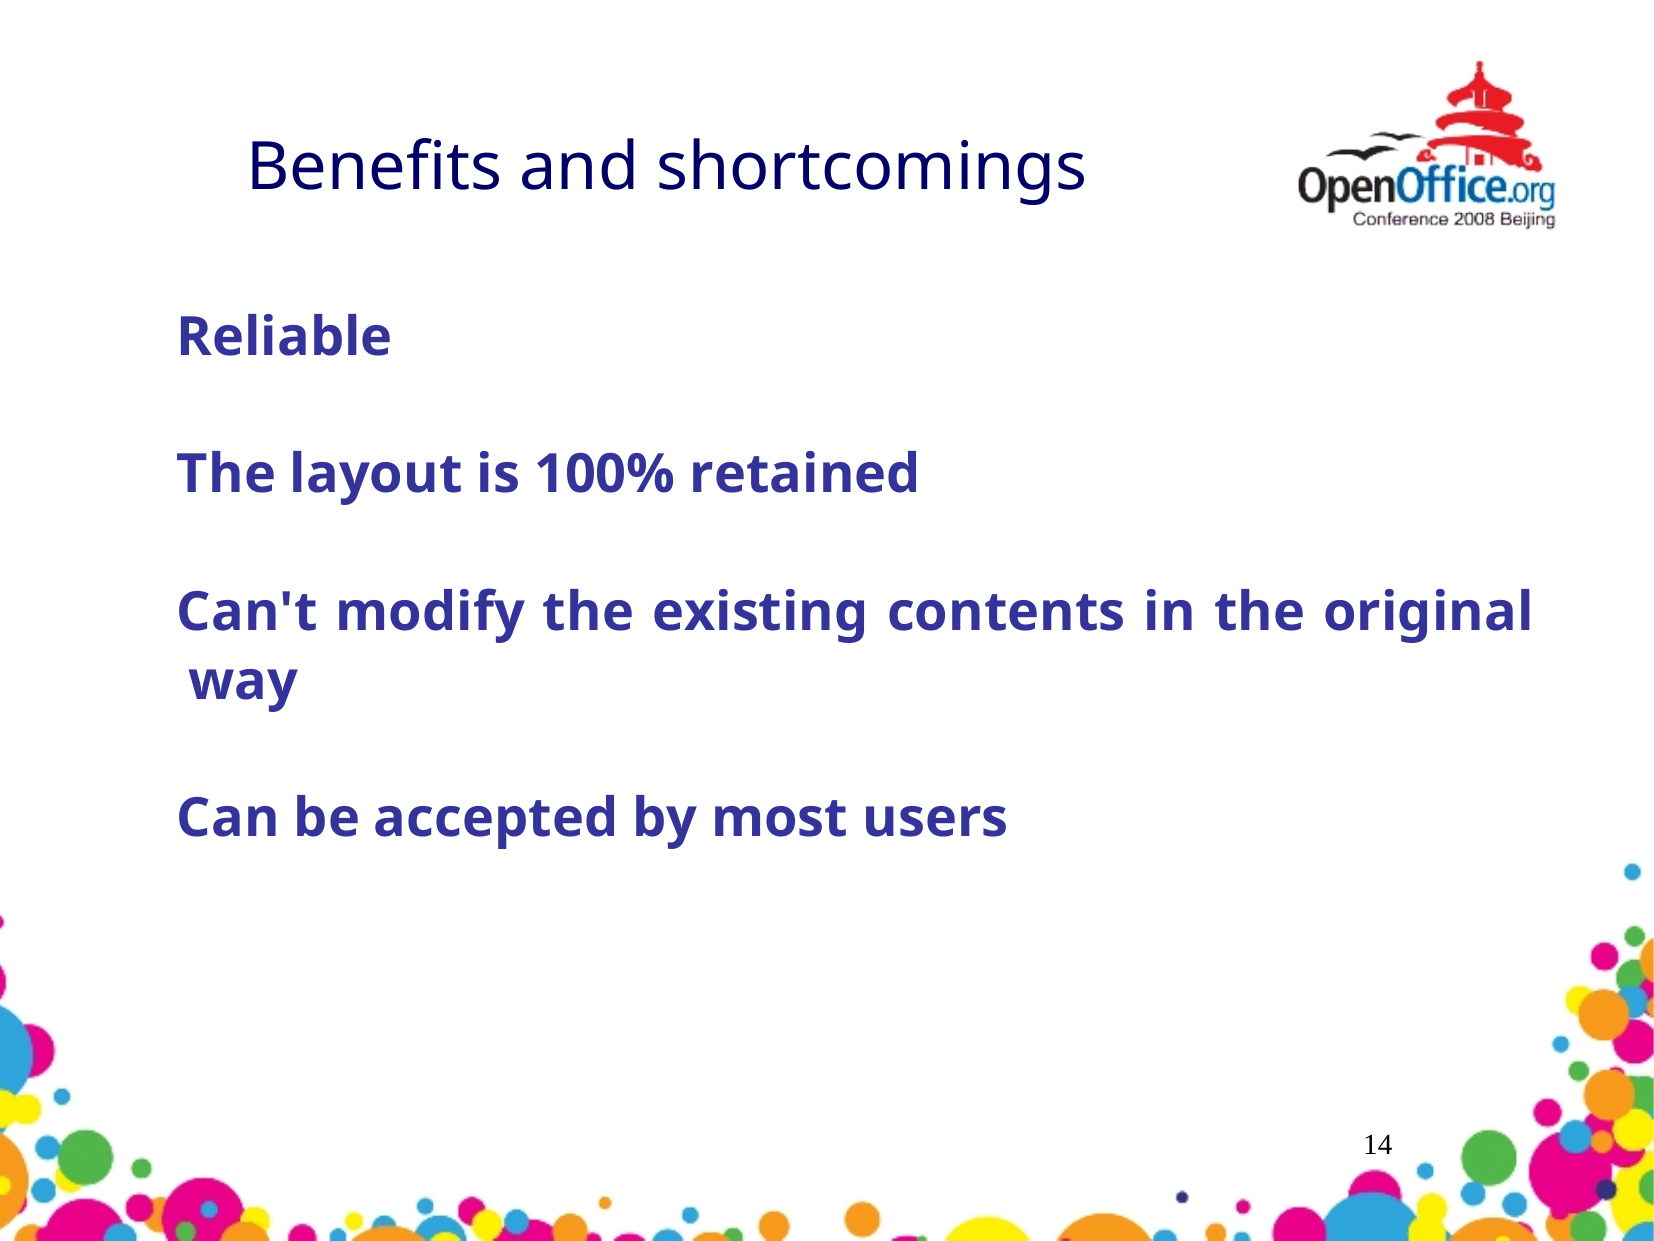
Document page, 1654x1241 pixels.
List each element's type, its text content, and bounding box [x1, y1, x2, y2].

title Benefits and shortcomings [88, 120, 1211, 208]
picture [0, 810, 1654, 1241]
subtitle Reliable The layout is 100% retained Can't modify the existing contents in the original way Can be accepted by most users [176, 302, 1536, 916]
picture [1285, 51, 1570, 250]
